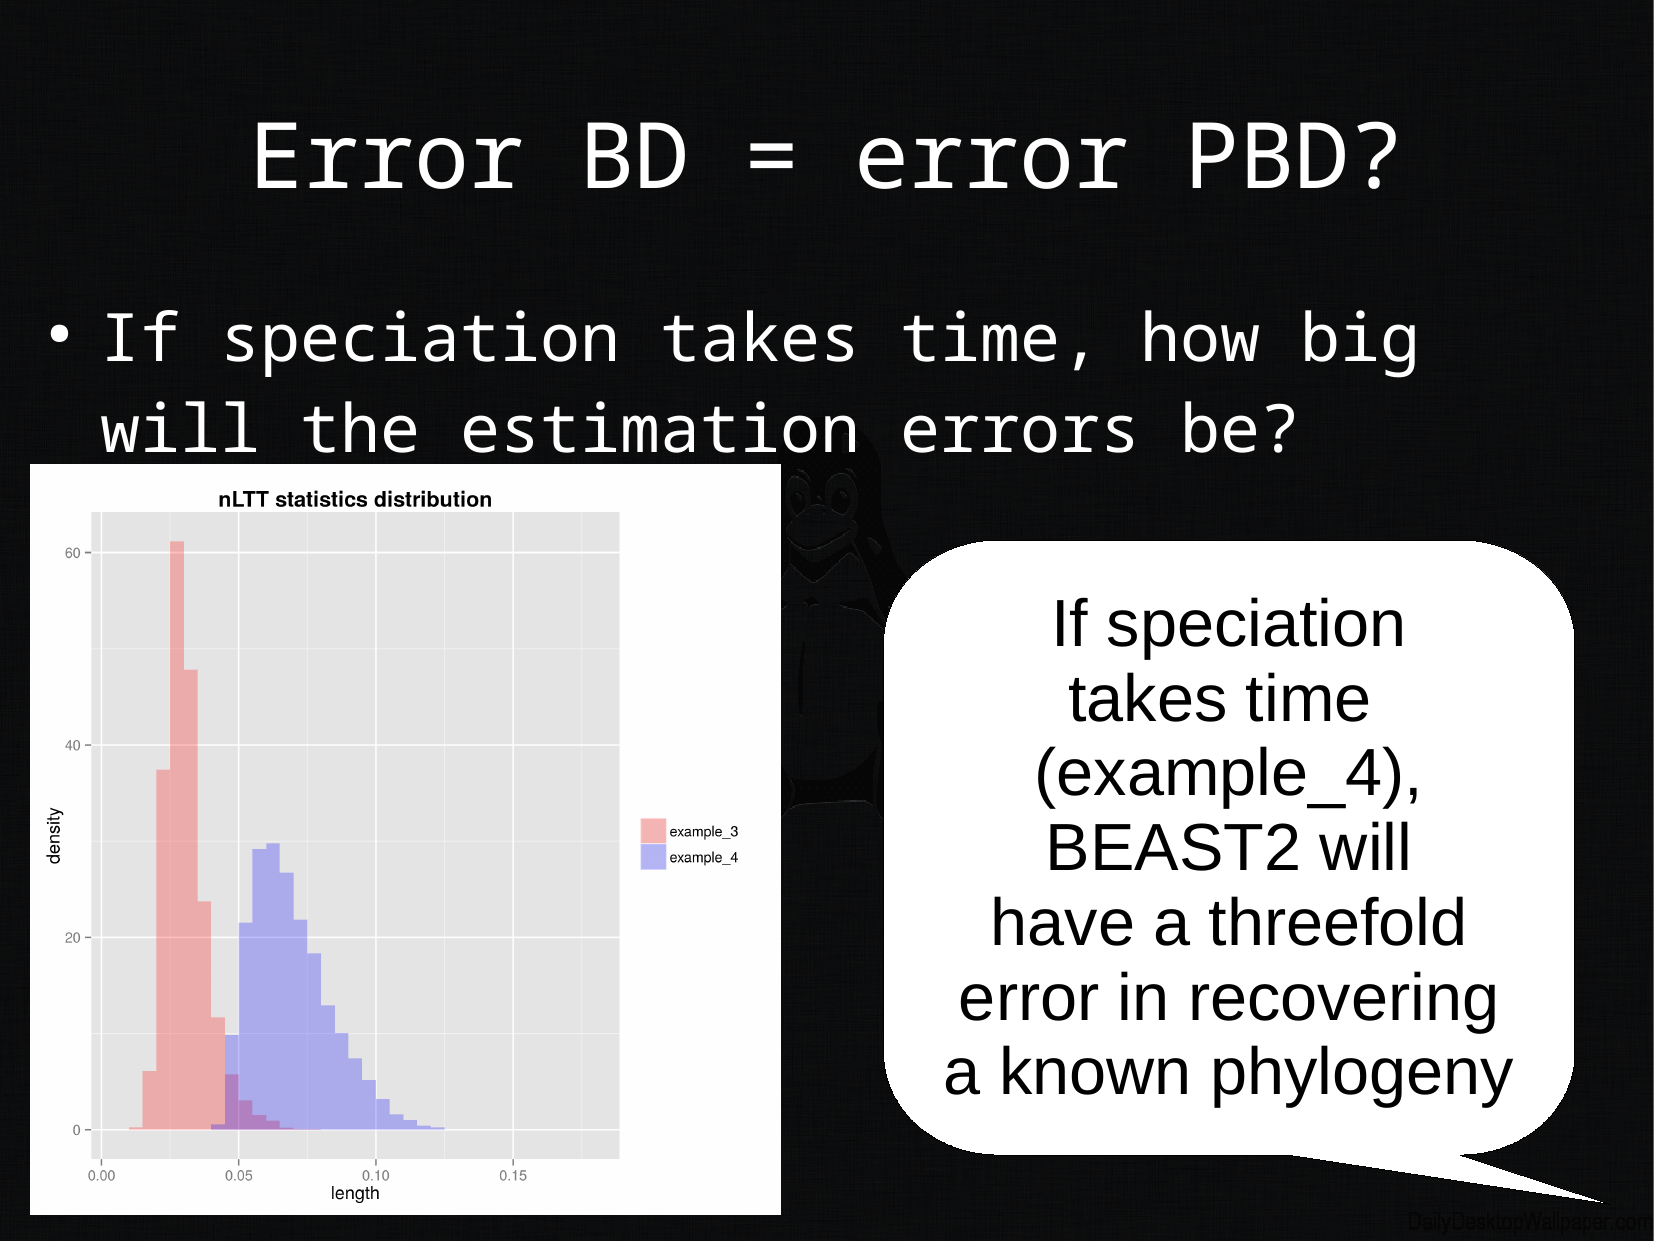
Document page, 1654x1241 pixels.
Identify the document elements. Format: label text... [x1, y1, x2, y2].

title Error BD = error PBD? [82, 49, 1571, 257]
picture [0, 0, 1654, 1241]
list If speciation takes time, how big will the estimation errors be? [30, 290, 1621, 1010]
text_box If speciation takes time (example_4), BEAST2 will have a threefold error in recovering a known phylogeny [883, 540, 1611, 1205]
